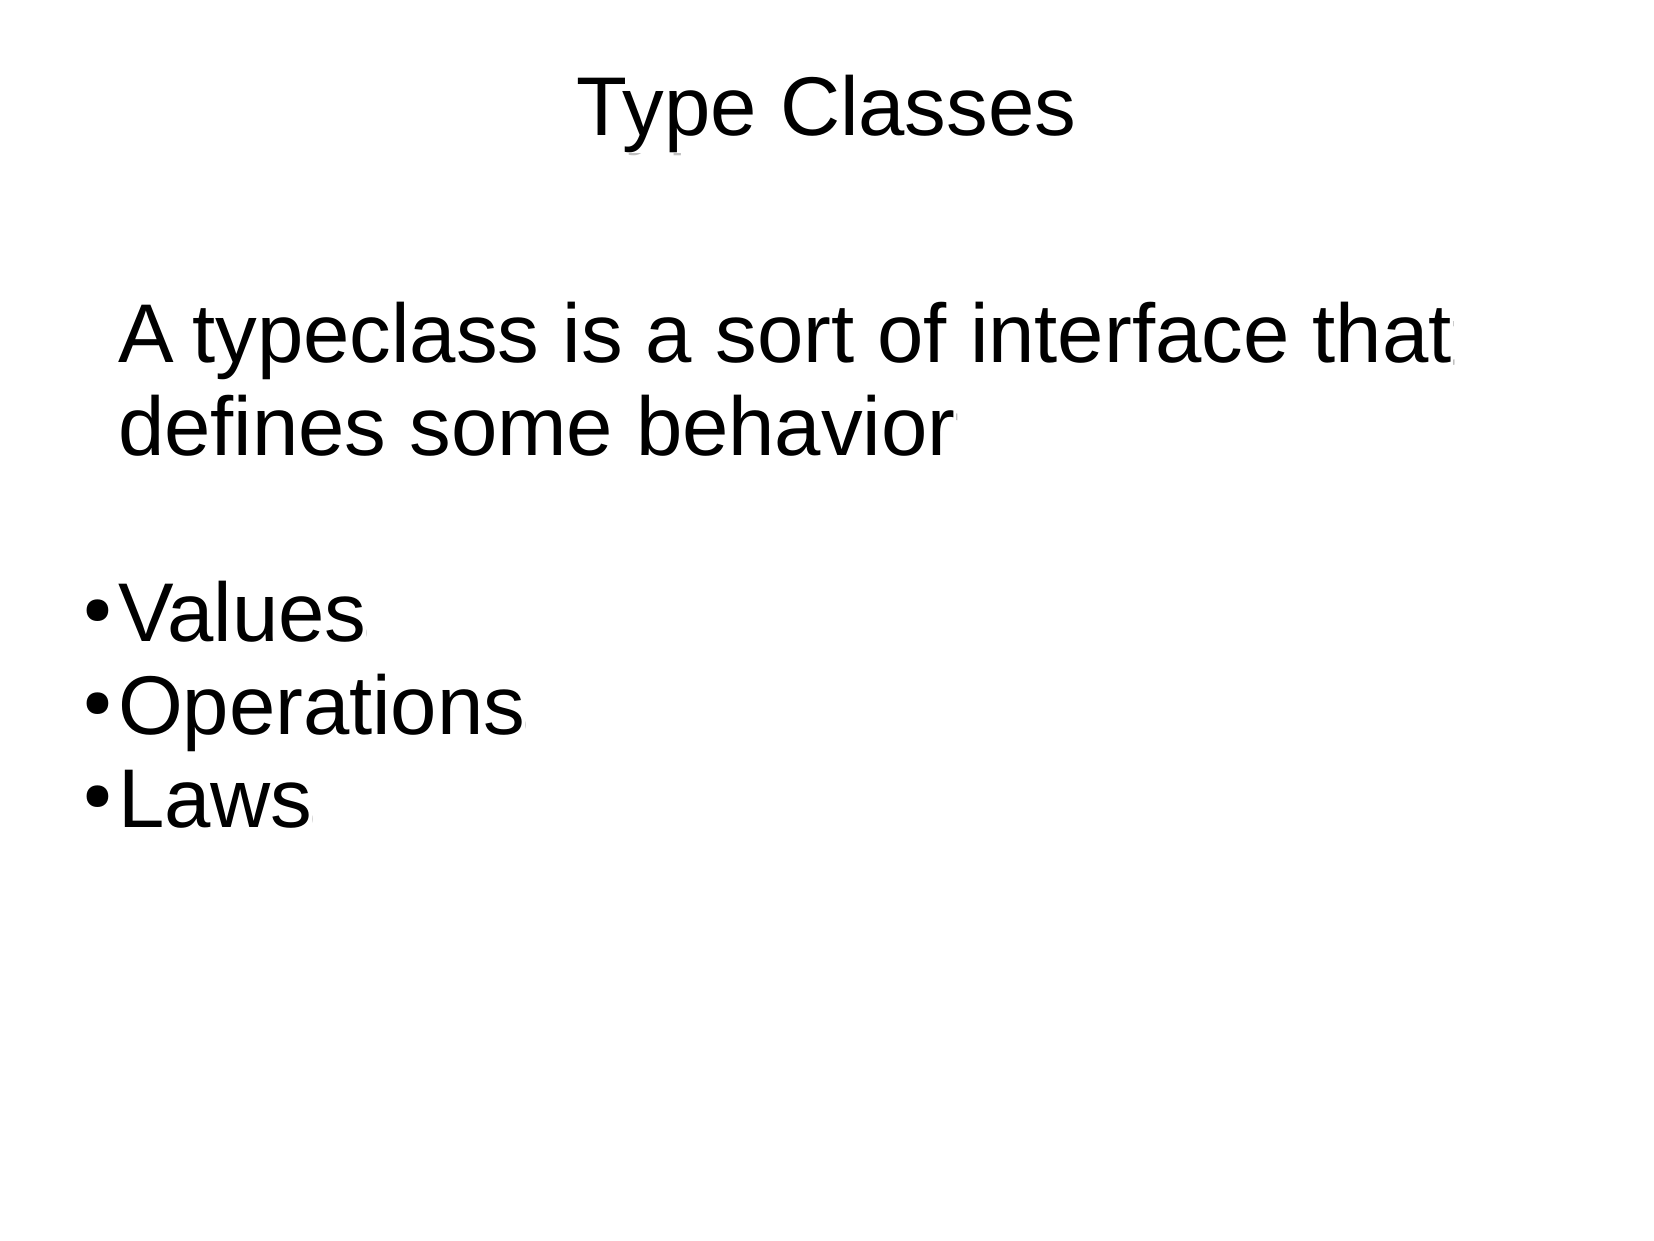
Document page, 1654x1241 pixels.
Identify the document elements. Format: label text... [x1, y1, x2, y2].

title Type Classes [82, 49, 1571, 257]
subtitle A typeclass is a sort of interface that defines some behavior Values Operations Laws [82, 286, 1571, 1014]
